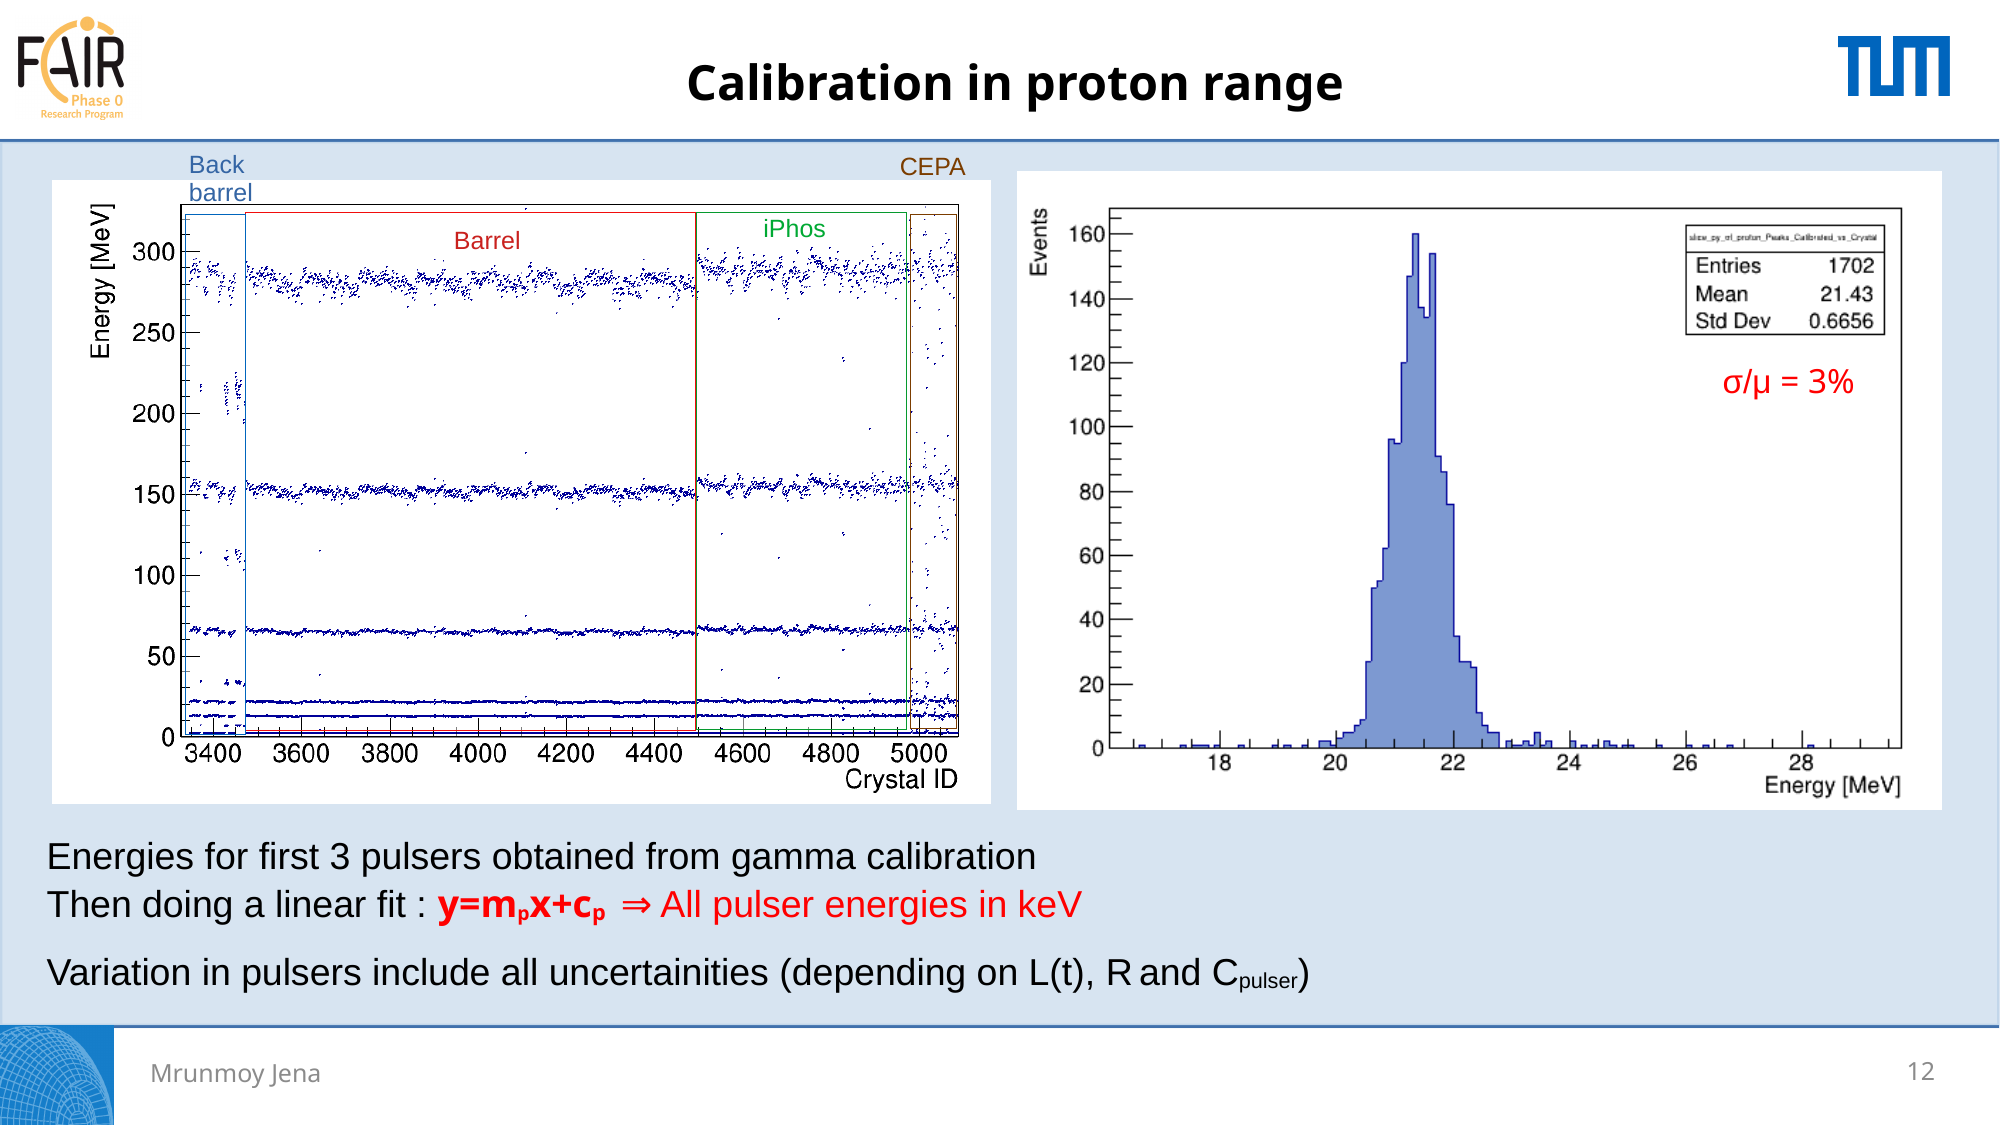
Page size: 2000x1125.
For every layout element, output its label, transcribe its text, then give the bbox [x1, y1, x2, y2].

text_box Back barrel [174, 143, 340, 215]
text_box Energies for first 3 pulsers obtained from gamma calibration Then doing a linear fit : y=mpx+cp ⇒ All pulser energies in keV Variation in pulsers include all uncertainities (depending on L(t), R and Cpulser) [31, 828, 1845, 994]
picture [246, 213, 695, 730]
picture [1017, 171, 1942, 810]
text_box Barrel [439, 219, 650, 262]
picture [186, 215, 245, 734]
picture [0, 1025, 114, 1125]
text_box iPhos [748, 213, 884, 251]
picture [1838, 36, 1950, 96]
picture [15, 15, 142, 120]
picture [697, 213, 906, 729]
text_box iPhos [748, 207, 884, 212]
title Calibration in proton range [180, 44, 1851, 121]
text_box σ/μ = 3% [1707, 351, 1963, 448]
picture [52, 180, 991, 804]
text_box CEPA [885, 145, 991, 189]
